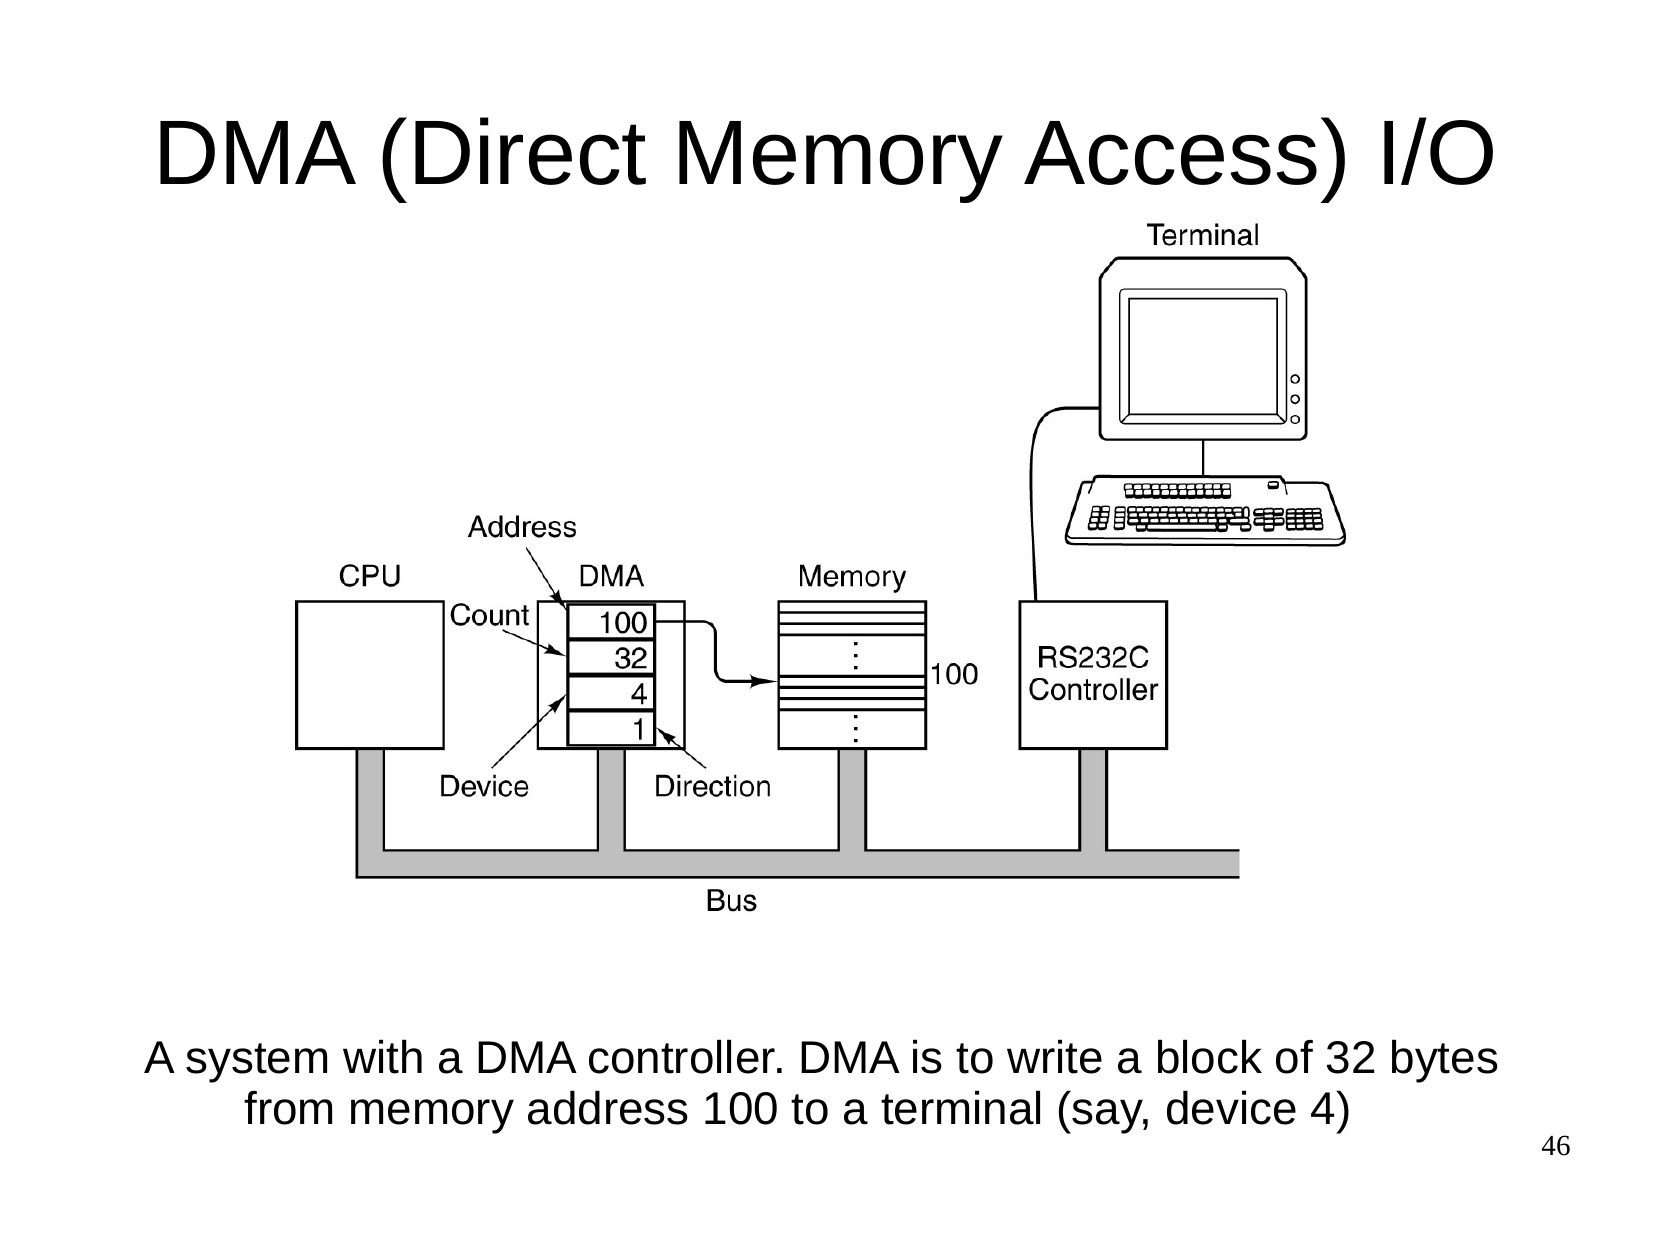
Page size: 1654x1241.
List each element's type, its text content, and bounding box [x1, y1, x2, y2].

picture [295, 257, 1346, 917]
title DMA (Direct Memory Access) I/O [82, 49, 1571, 257]
list A system with a DMA controller. DMA is to write a block of 32 bytes from memory address 100 to a terminal (say, device 4) [129, 1024, 1549, 1150]
